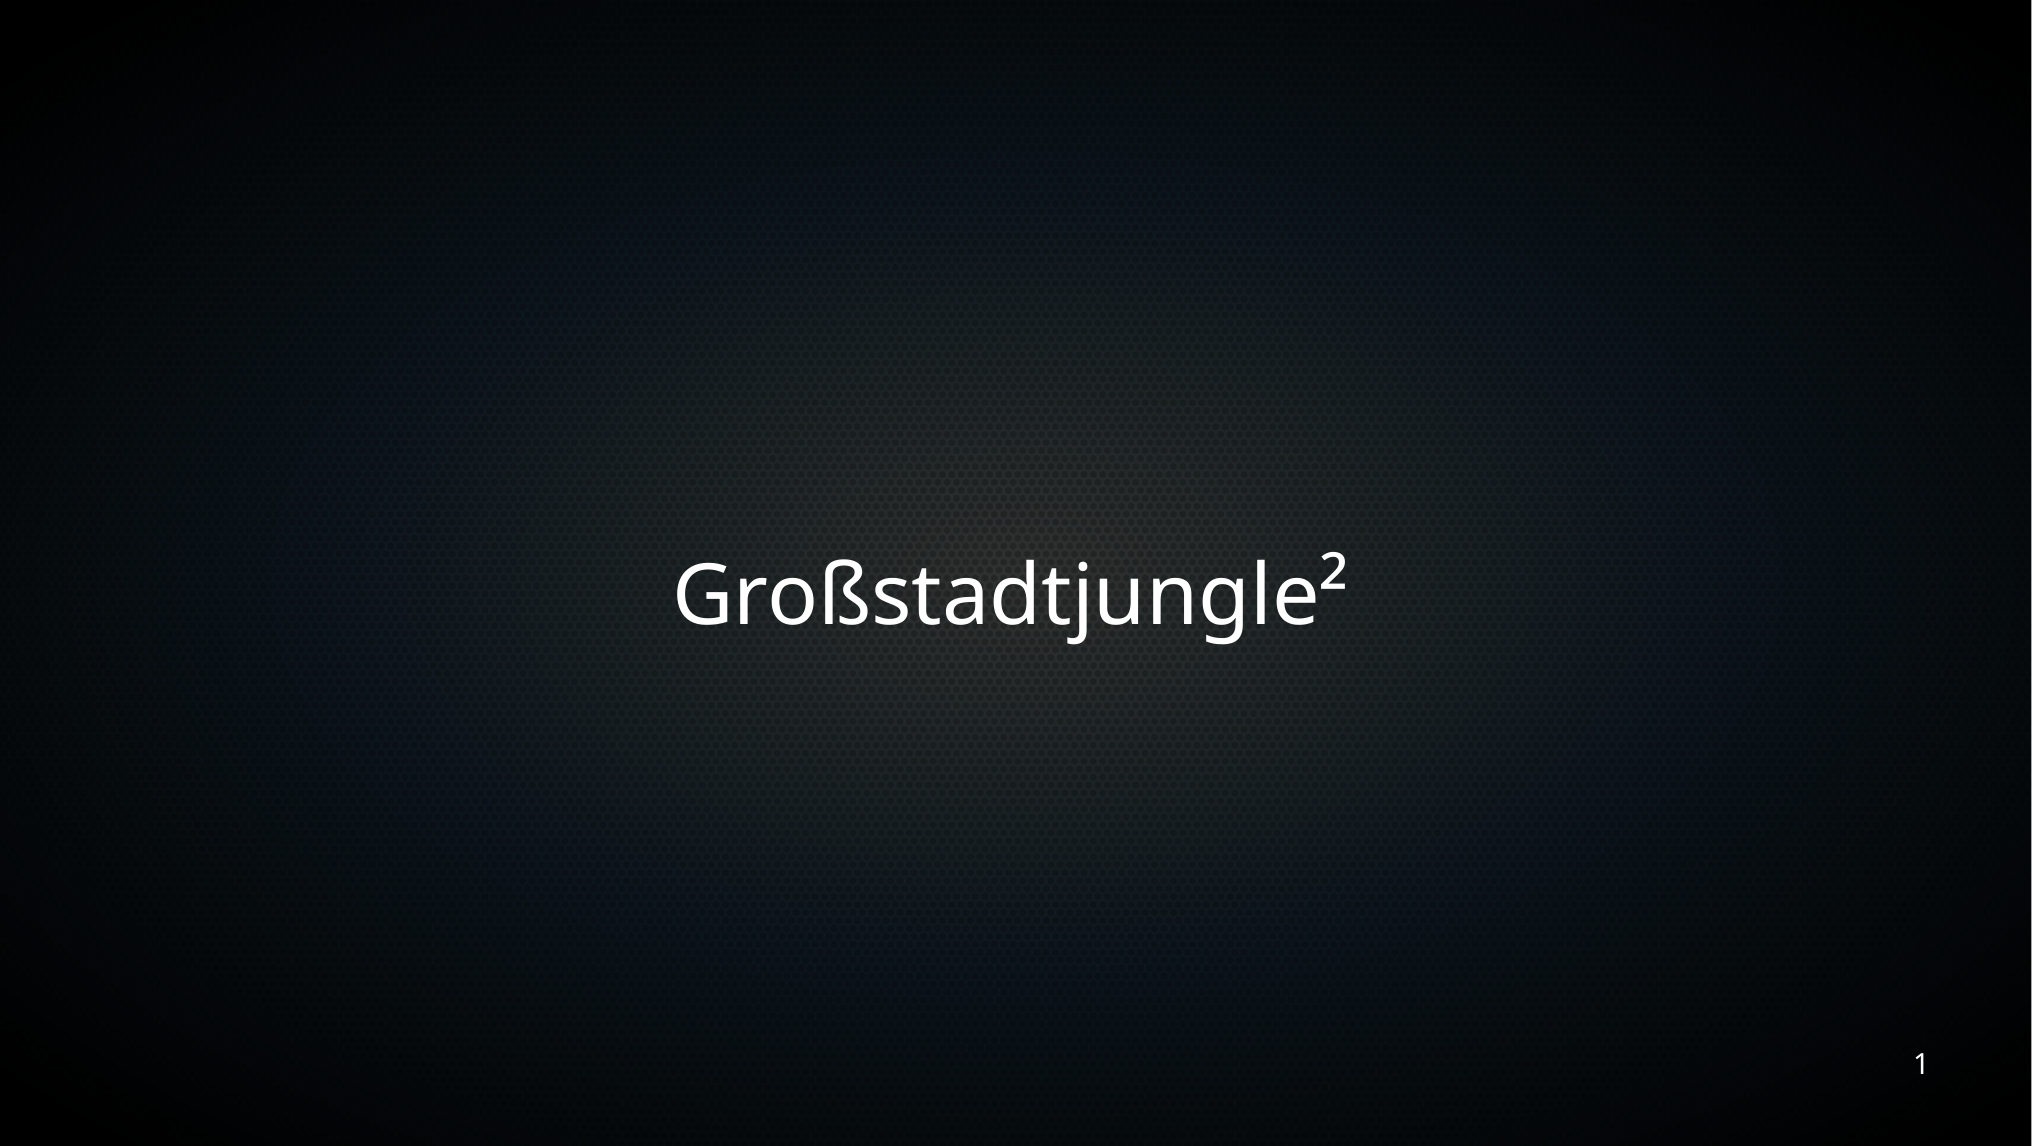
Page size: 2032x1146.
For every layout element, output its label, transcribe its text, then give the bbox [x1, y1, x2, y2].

title Großstadtjungle² [96, 496, 1926, 688]
picture [0, 0, 2032, 1146]
